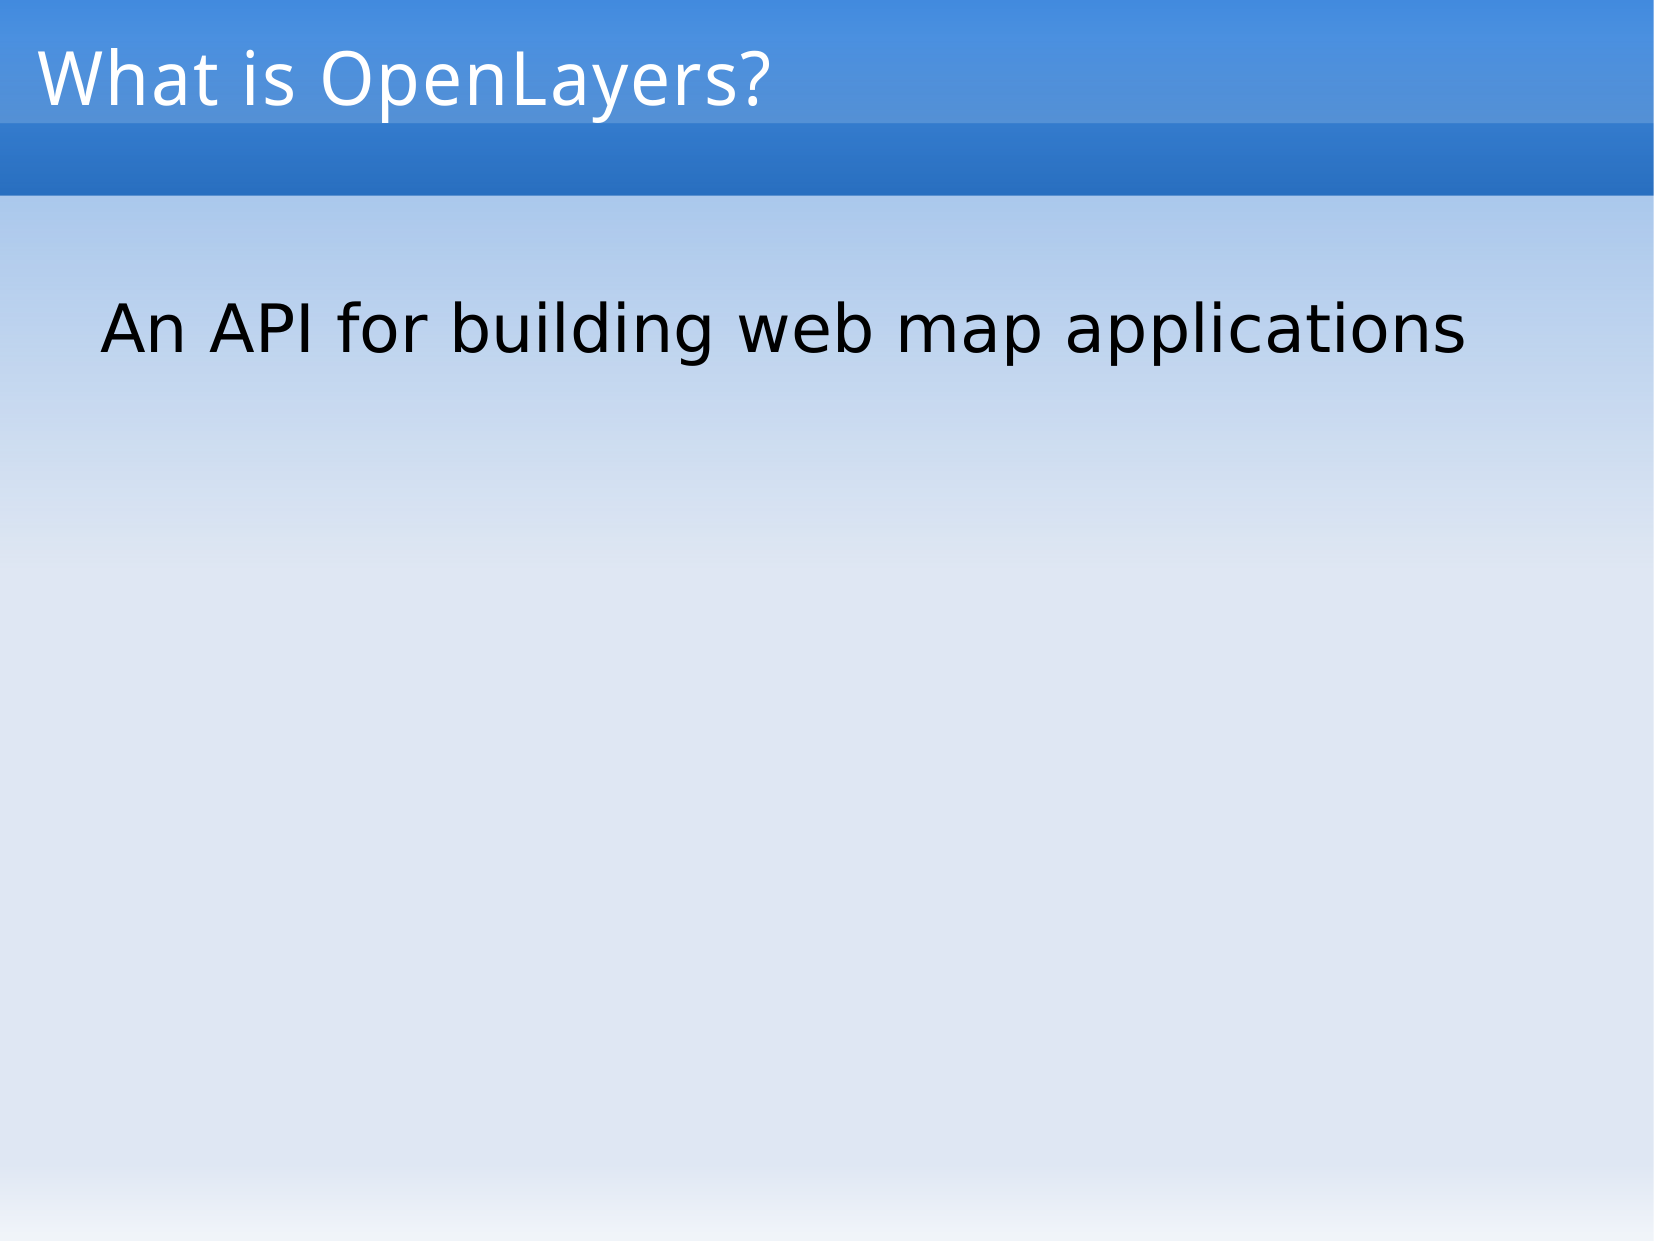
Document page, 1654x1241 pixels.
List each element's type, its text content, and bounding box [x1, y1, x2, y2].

title What is OpenLayers? [37, 2, 1463, 151]
picture [0, 0, 1654, 1241]
list An API for building web map applications [82, 290, 1571, 1109]
